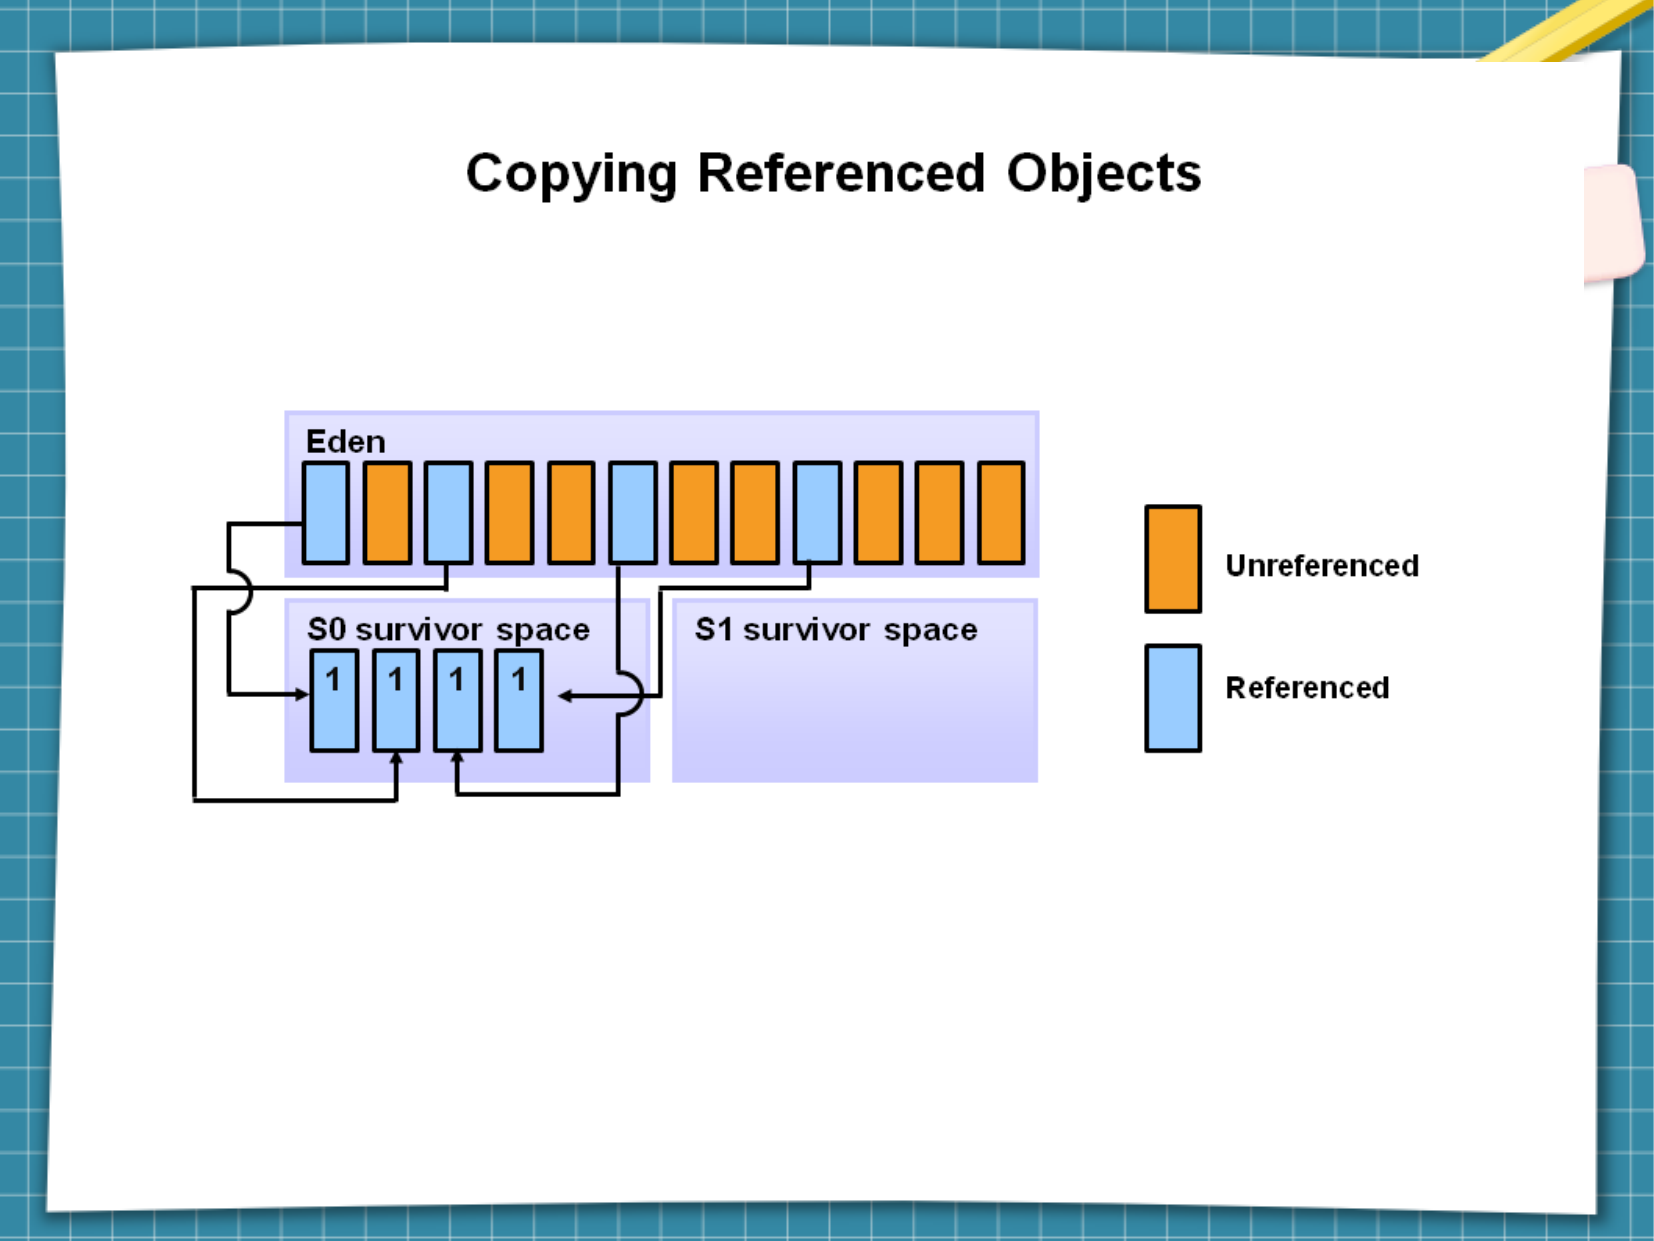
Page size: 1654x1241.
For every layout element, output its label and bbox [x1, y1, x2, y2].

title [82, 49, 1571, 257]
picture [0, 0, 1654, 1241]
